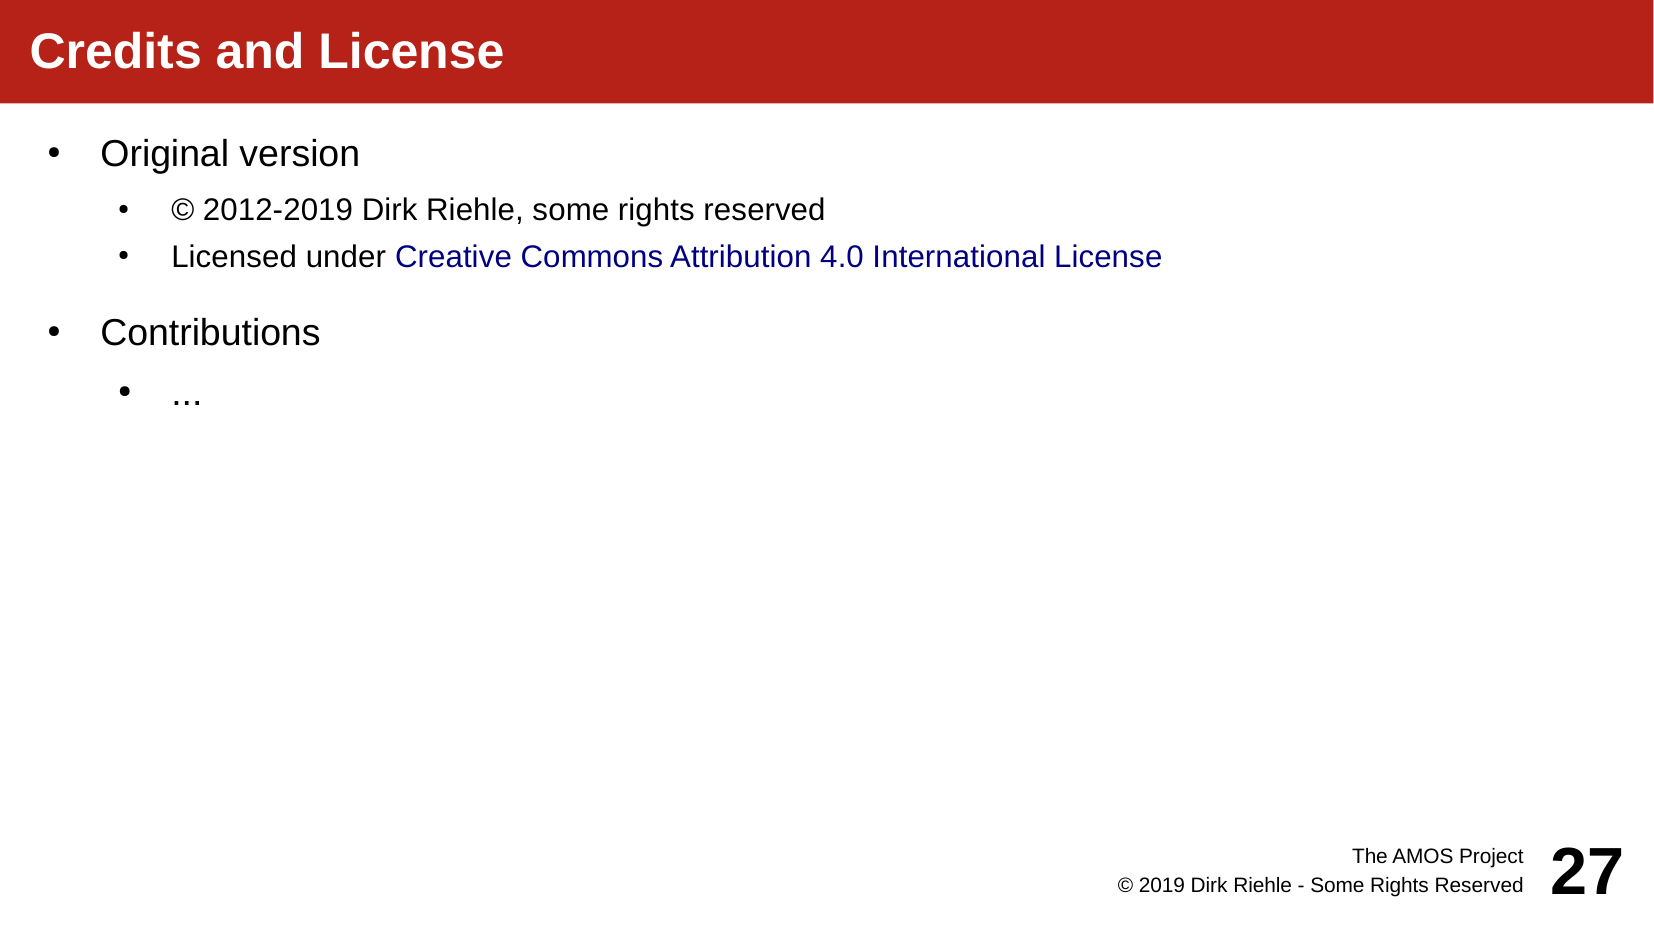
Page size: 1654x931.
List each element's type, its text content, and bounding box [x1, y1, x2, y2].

title Credits and License [0, 0, 1654, 104]
list Original version © 2012-2019 Dirk Riehle, some rights reserved Licensed under Creative Commons Attribution 4.0 International License Contributions ... [29, 132, 1625, 798]
